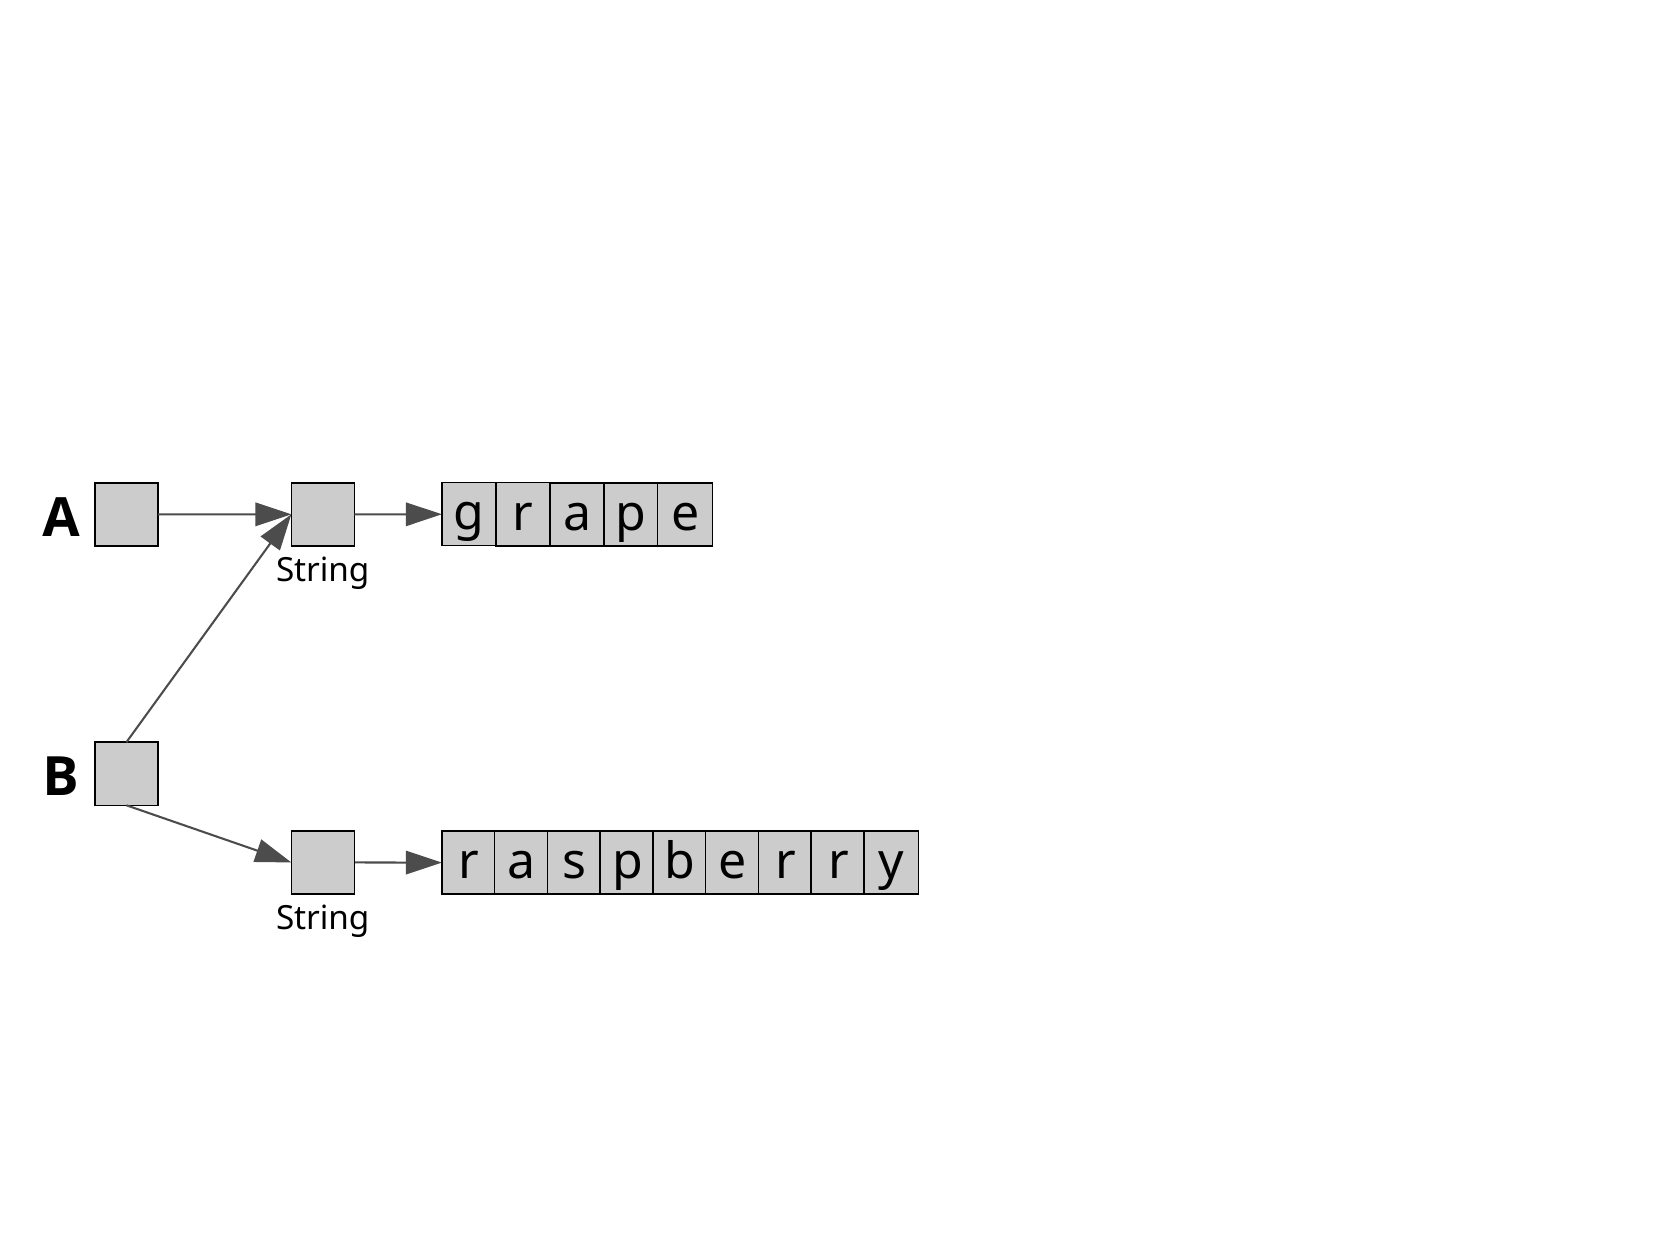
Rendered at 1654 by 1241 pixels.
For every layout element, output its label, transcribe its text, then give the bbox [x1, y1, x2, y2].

text_box y [863, 831, 919, 895]
text_box p [600, 831, 652, 895]
text_box r [441, 831, 494, 895]
text_box p [603, 482, 657, 546]
text_box String [291, 482, 355, 546]
text_box r [811, 831, 863, 895]
text_box a [494, 831, 547, 895]
text_box e [705, 831, 758, 895]
text_box g [441, 482, 495, 546]
text_box b [652, 831, 705, 895]
text_box String [291, 830, 355, 894]
text_box r [495, 482, 549, 546]
text_box A [94, 482, 158, 546]
text_box r [758, 831, 811, 895]
text_box B [94, 742, 158, 806]
text_box a [549, 482, 603, 546]
text_box s [547, 831, 600, 895]
text_box e [657, 482, 713, 546]
